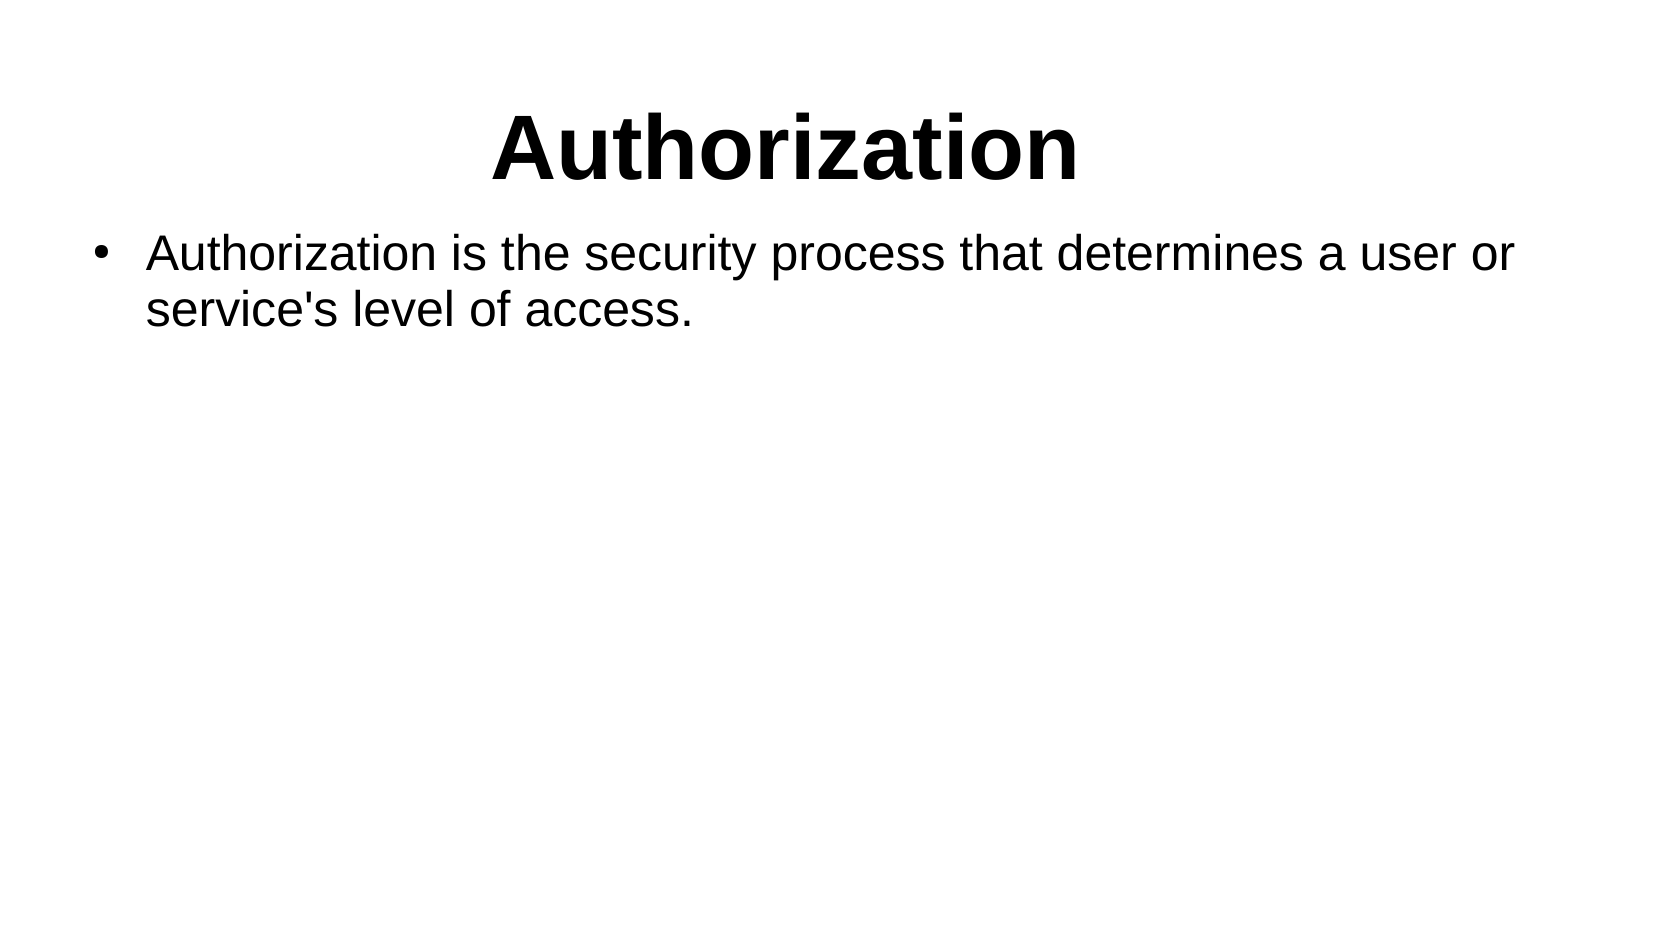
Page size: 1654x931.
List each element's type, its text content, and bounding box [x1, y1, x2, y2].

list Authorization is the security process that determines a user or service's level of access. [75, 225, 1564, 766]
title Authorization [41, 69, 1531, 226]
